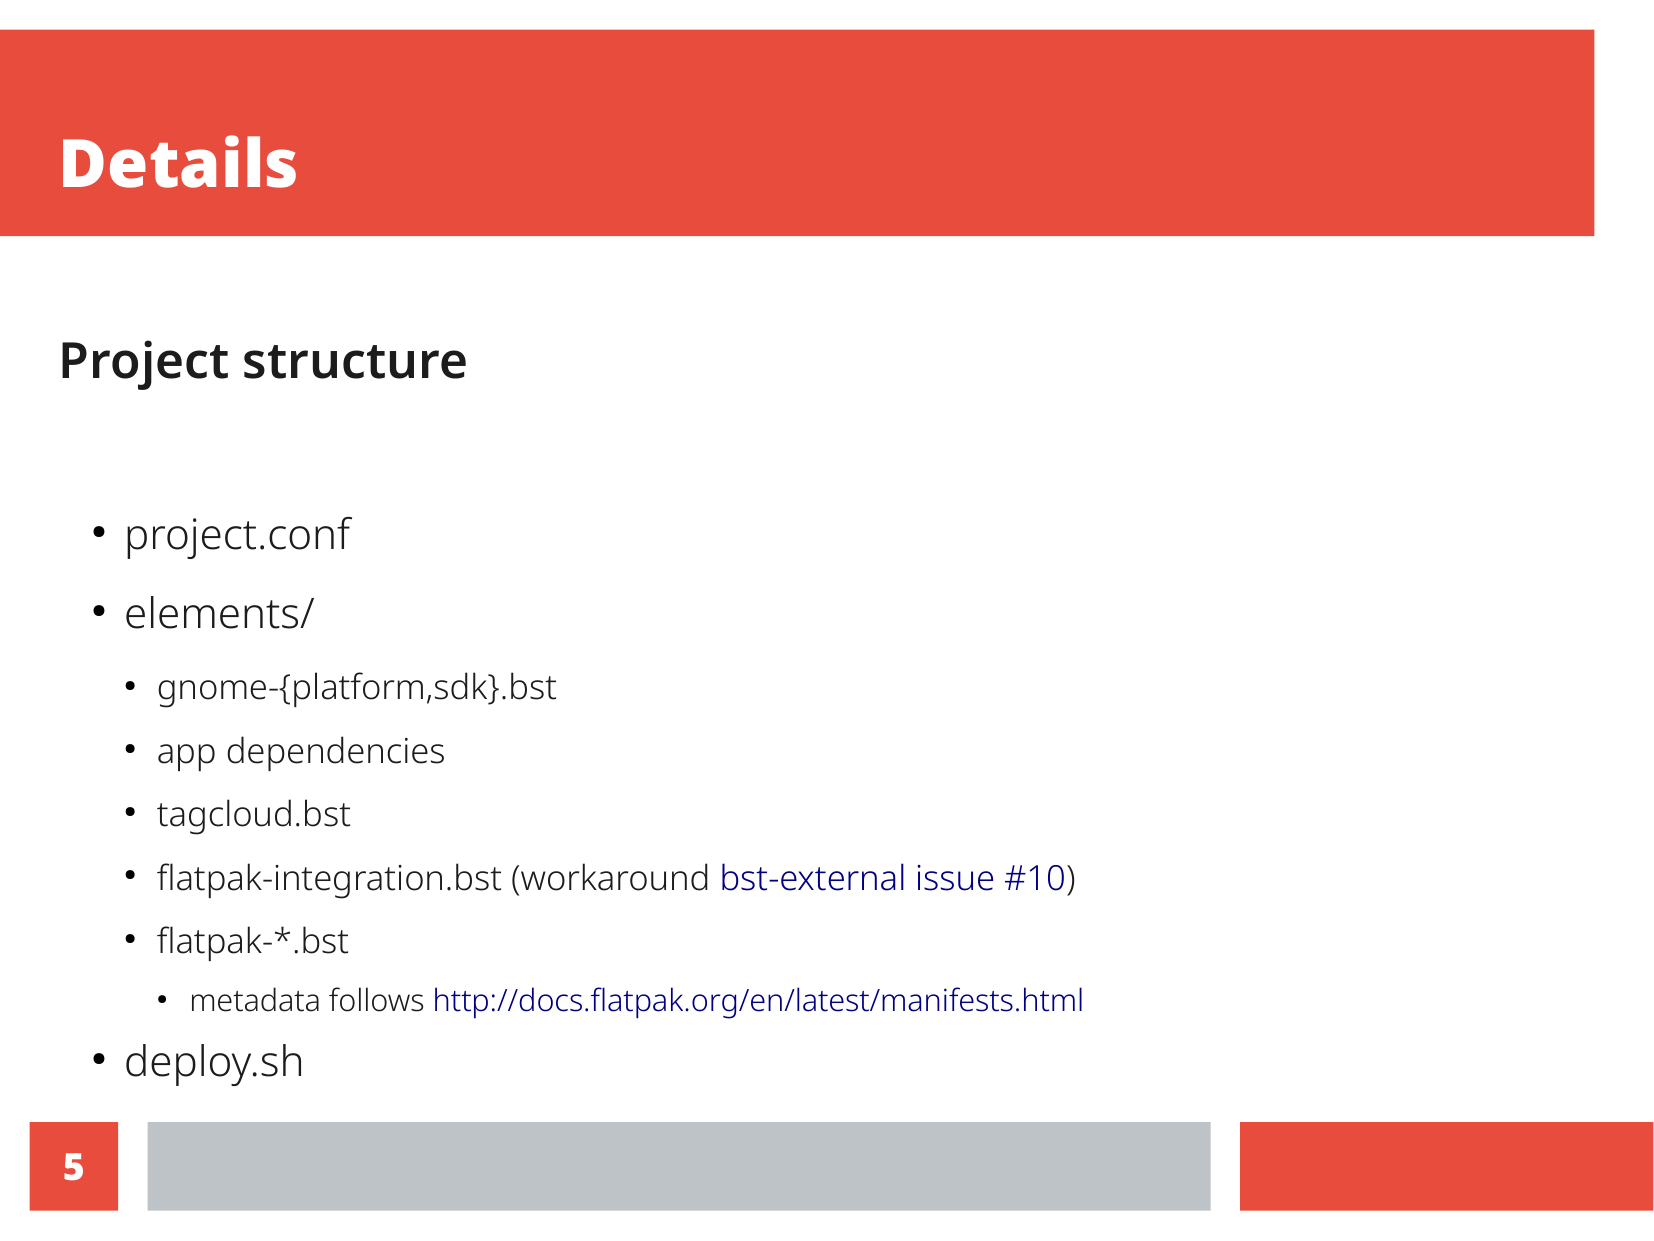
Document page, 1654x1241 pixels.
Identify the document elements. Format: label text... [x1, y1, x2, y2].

list Project structure project.conf elements/ gnome-{platform,sdk}.bst app dependencies tagcloud.bst flatpak-integration.bst (workaround bst-external issue #10) flatpak-*.bst metadata follows http://docs.flatpak.org/en/latest/manifests.html deploy.sh [59, 324, 1565, 1093]
title Details [59, 59, 1595, 207]
